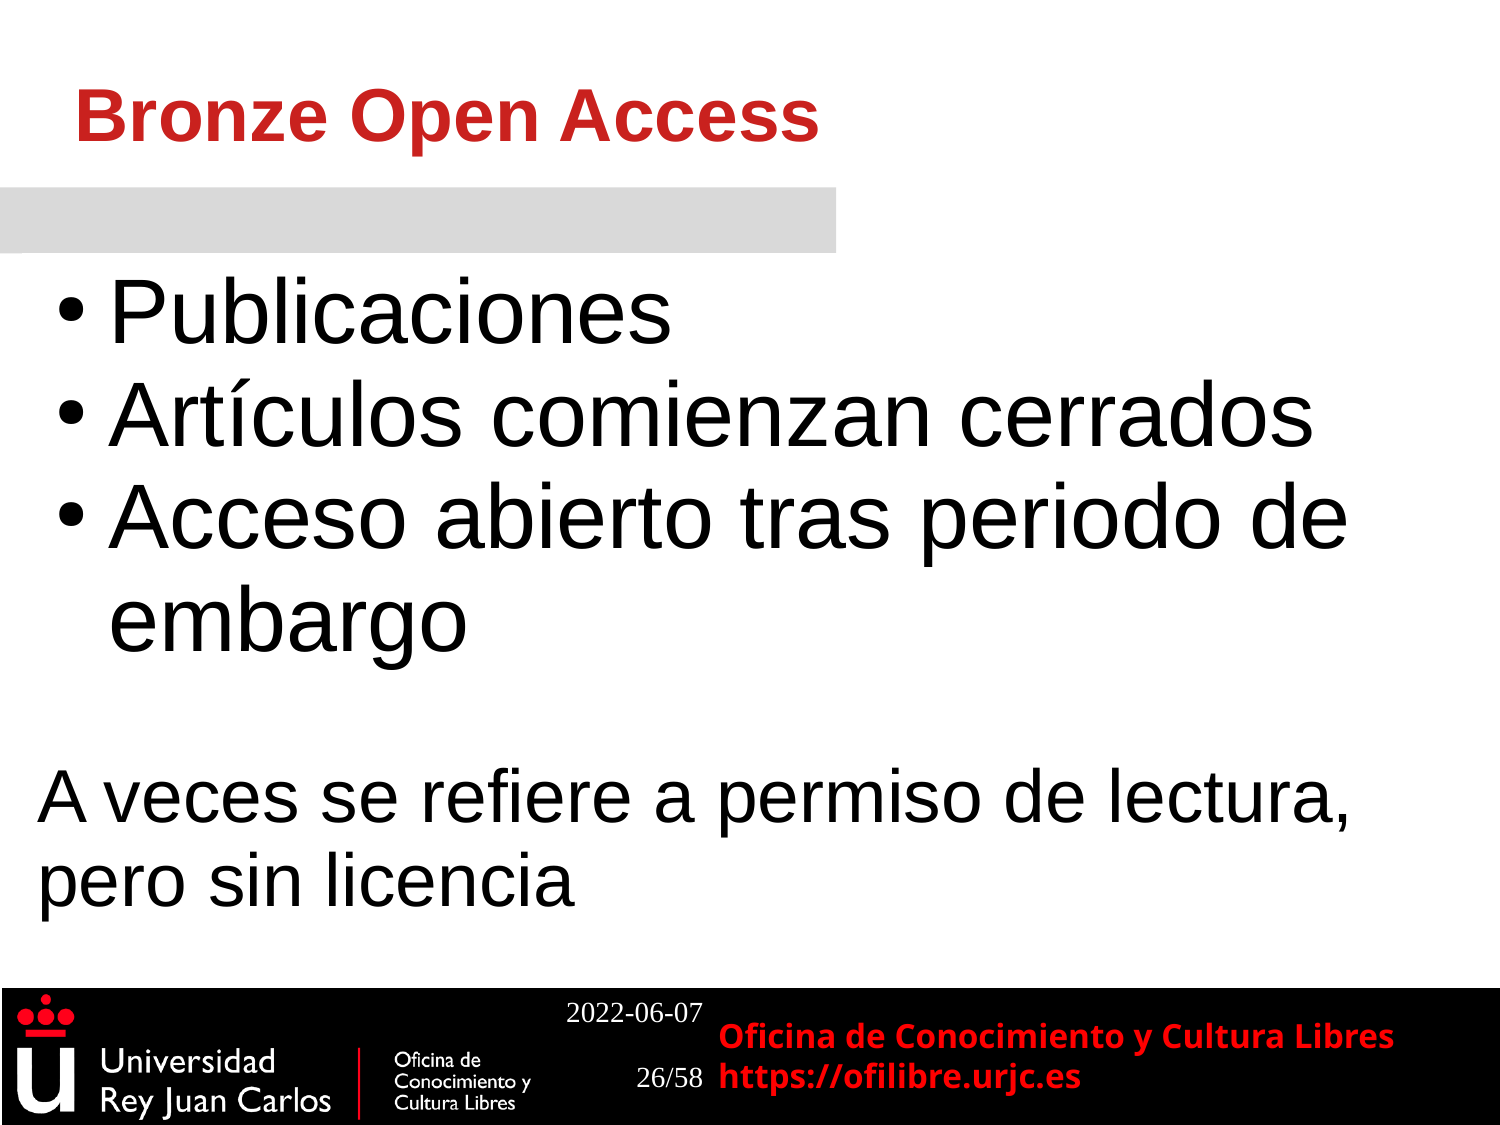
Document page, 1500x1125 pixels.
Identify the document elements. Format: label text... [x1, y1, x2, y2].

text_box Publicaciones Artículos comienzan cerrados Acceso abierto tras periodo de embargo A veces se refiere a permiso de lectura, pero sin licencia [22, 253, 1426, 931]
title [75, 7, 1425, 196]
picture [17, 994, 531, 1120]
text_box Bronze Open Access [60, 66, 991, 249]
